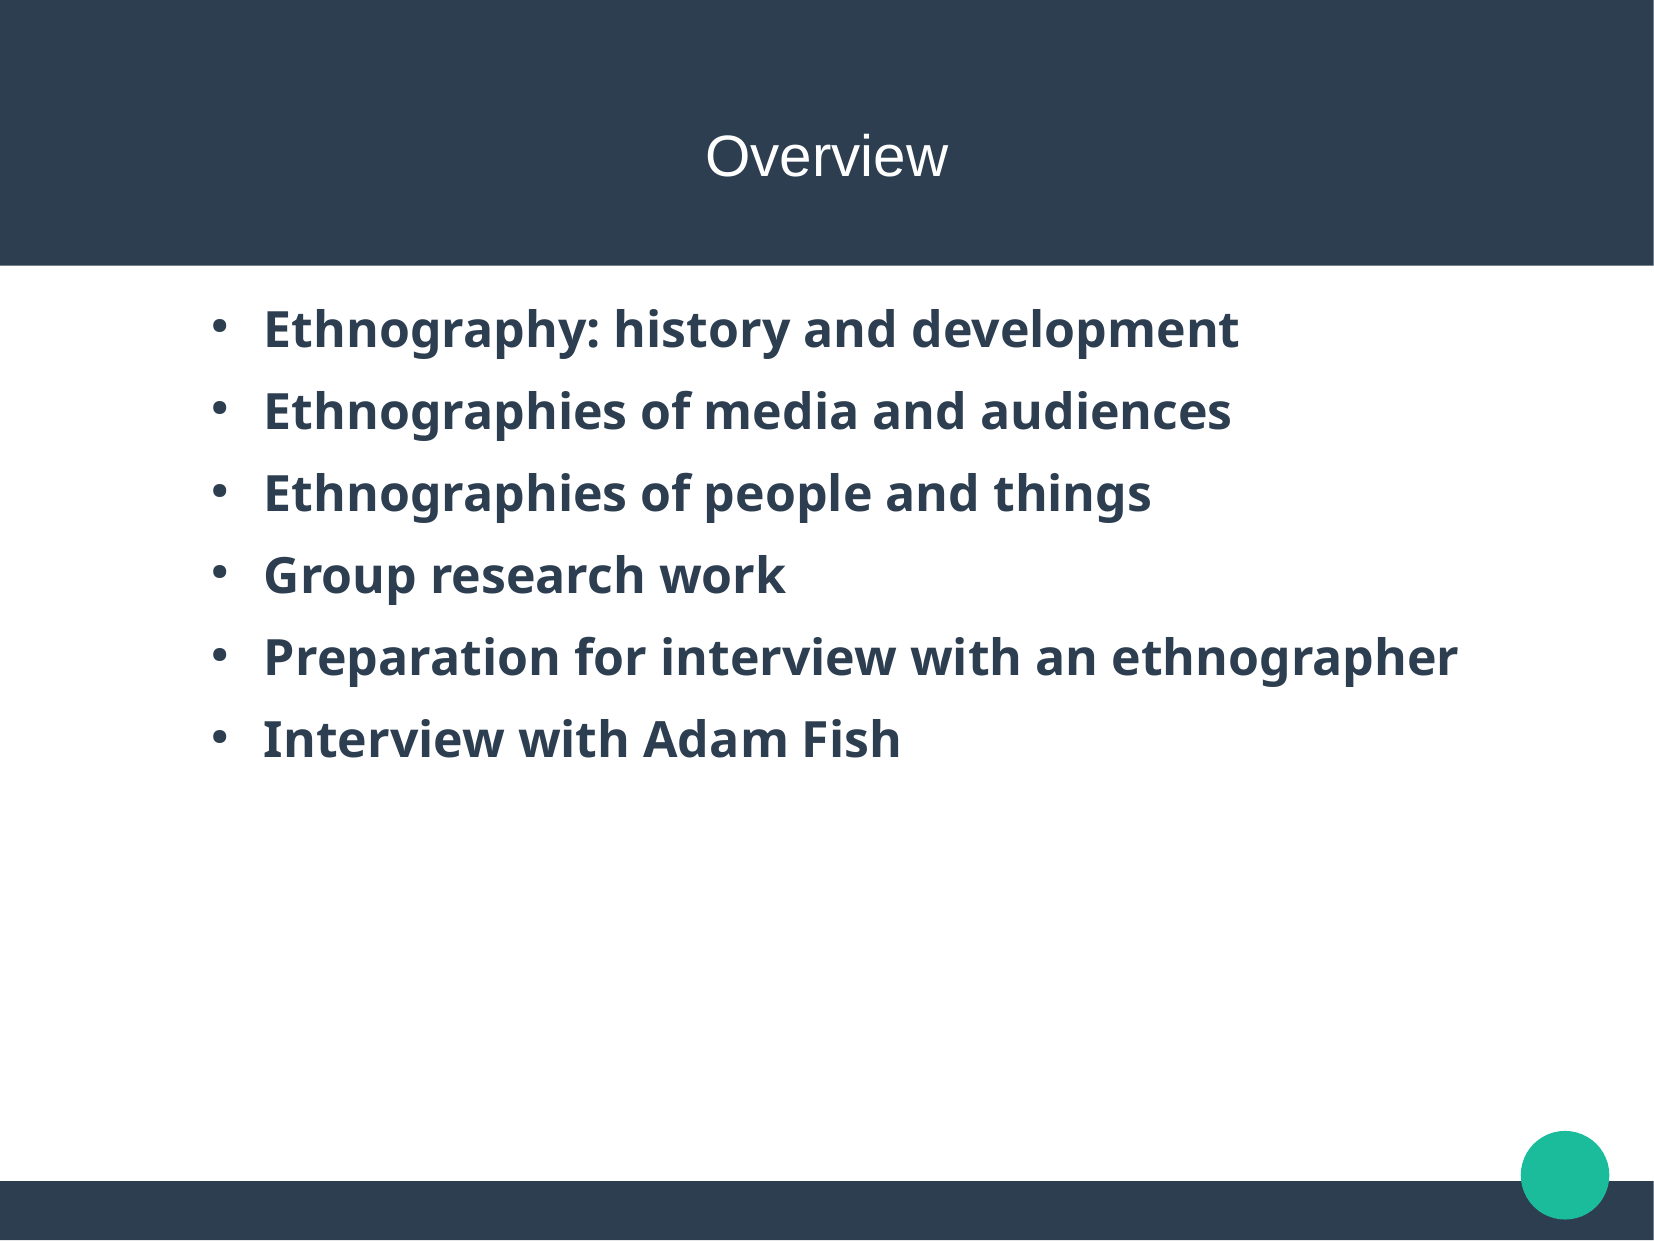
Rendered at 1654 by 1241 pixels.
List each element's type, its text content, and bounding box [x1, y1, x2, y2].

list Ethnography: history and development Ethnographies of media and audiences Ethnographies of people and things Group research work Preparation for interview with an ethnographer Interview with Adam Fish [82, 290, 1571, 1010]
title Overview [82, 49, 1571, 257]
